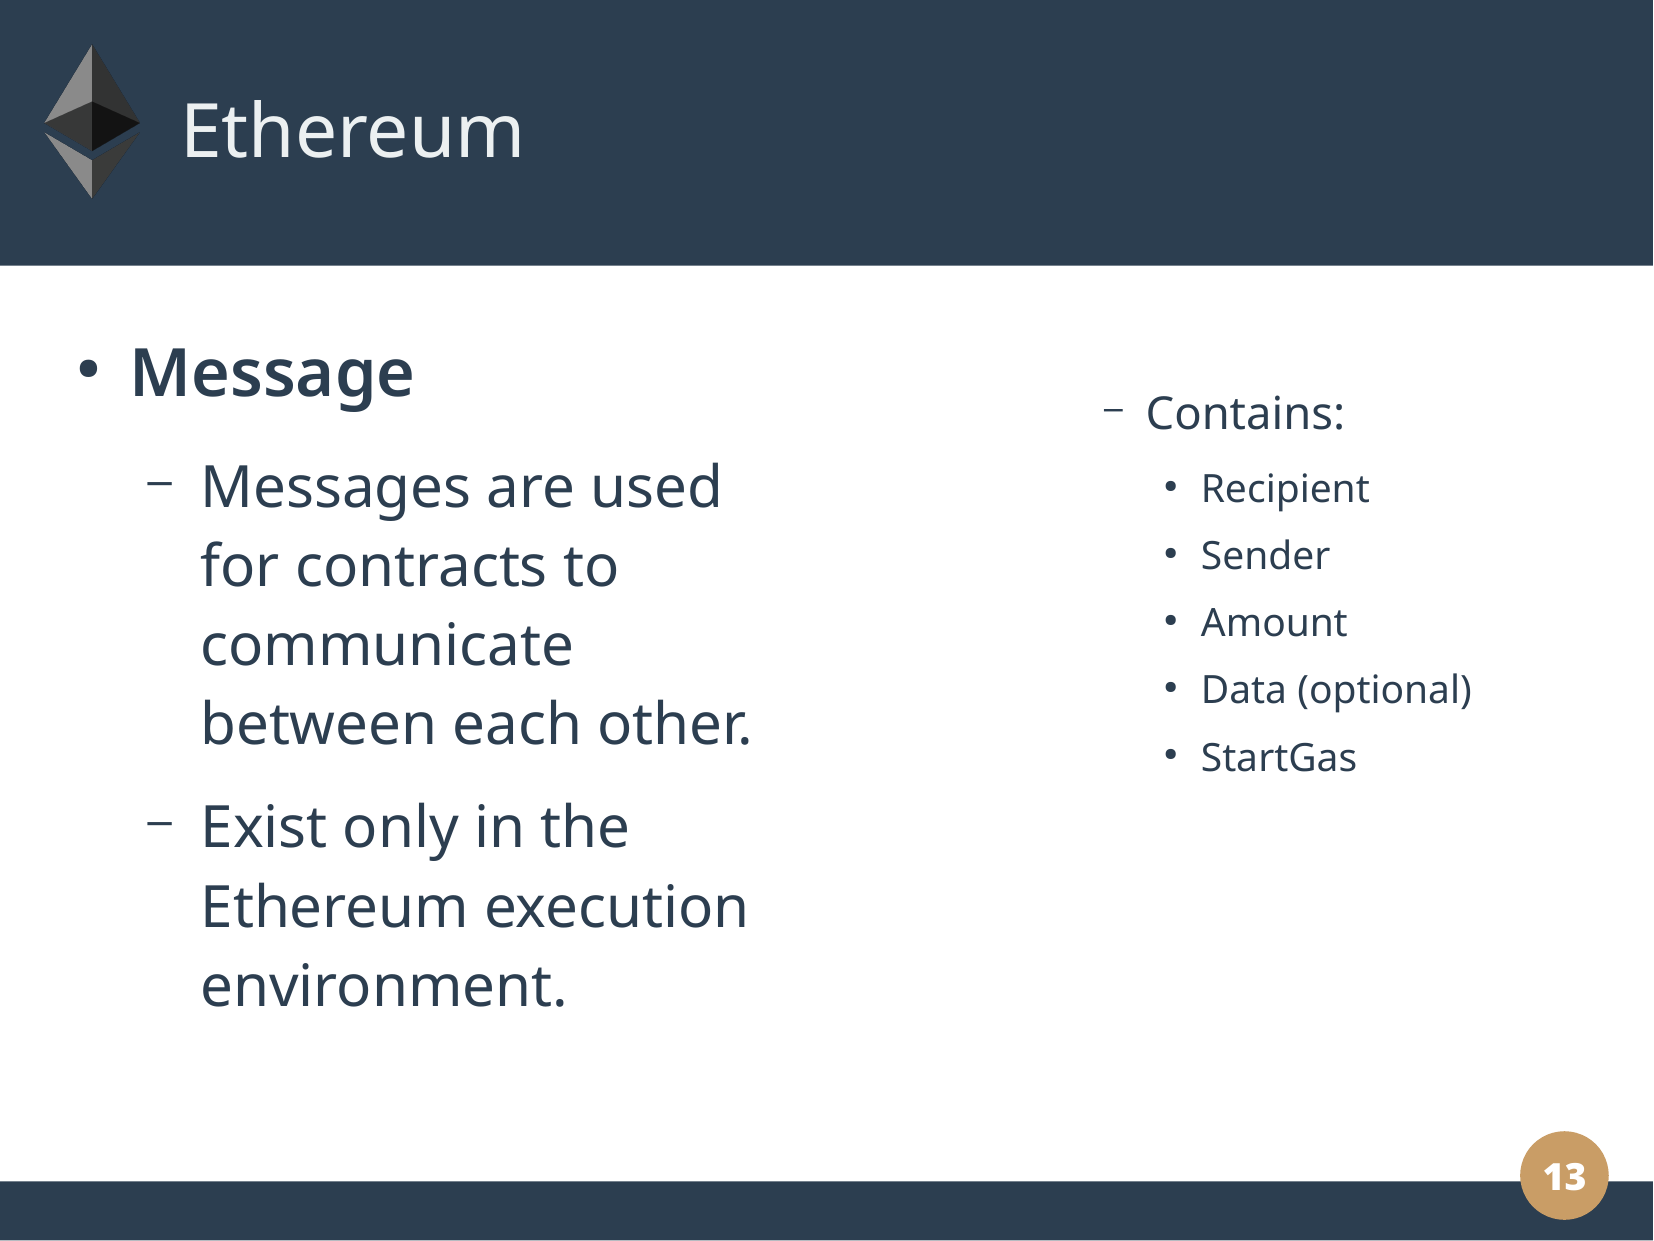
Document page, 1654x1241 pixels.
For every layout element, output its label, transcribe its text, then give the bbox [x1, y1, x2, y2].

list Contains: Recipient Sender Amount Data (optional) StartGas [1035, 300, 1505, 792]
picture [44, 44, 140, 199]
list Message Messages are used for contracts to communicate between each other. Exist only in the Ethereum execution environment. [58, 324, 809, 1152]
title Ethereum [179, 49, 1594, 207]
